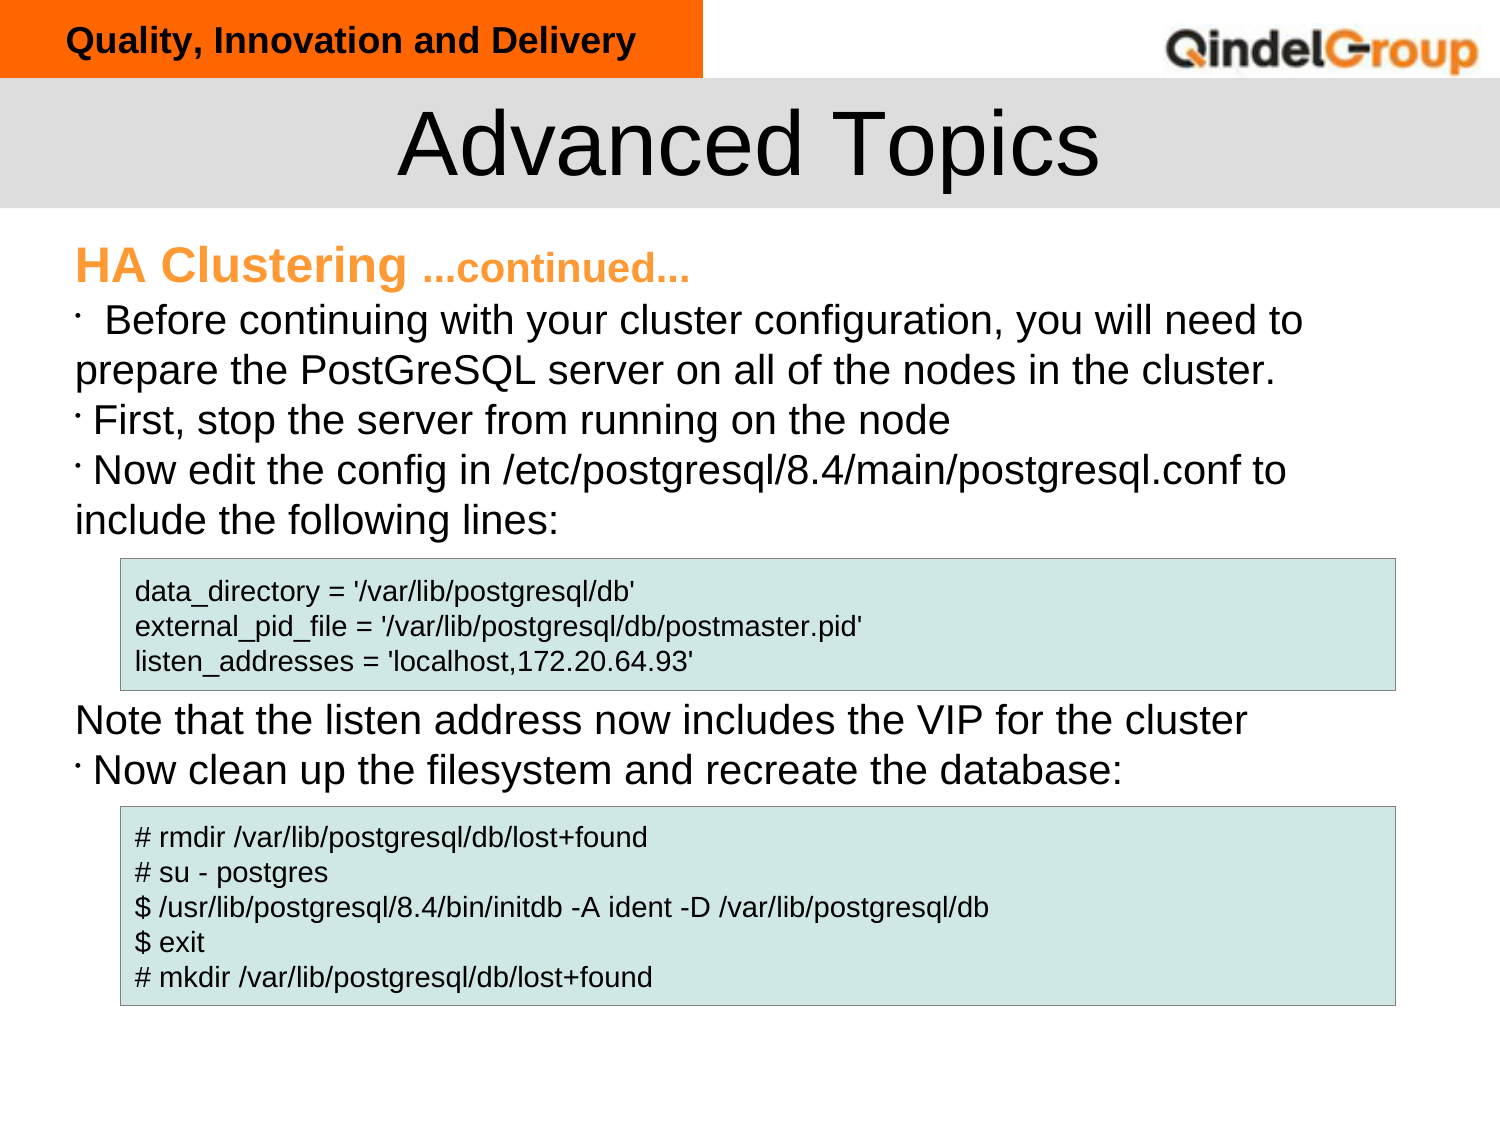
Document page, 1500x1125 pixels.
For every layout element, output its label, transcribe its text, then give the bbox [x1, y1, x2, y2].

title Advanced Topics [75, 45, 1426, 224]
text_box HA Clustering ...continued... Before continuing with your cluster configuration, you will need to prepare the PostGreSQL server on all of the nodes in the cluster. First, stop the server from running on the node Now edit the config in /etc/postgresql/8.4/main/postgresql.conf to include the following lines: Note that the listen address now includes the VIP for the cluster Now clean up the filesystem and recreate the database: [60, 224, 1426, 1051]
picture [1163, 23, 1481, 78]
text_box data_directory = '/var/lib/postgresql/db' external_pid_file = '/var/lib/postgresql/db/postmaster.pid' listen_addresses = 'localhost,172.20.64.93' [120, 558, 1396, 691]
text_box # rmdir /var/lib/postgresql/db/lost+found # su - postgres $ /usr/lib/postgresql/8.4/bin/initdb -A ident -D /var/lib/postgresql/db $ exit # mkdir /var/lib/postgresql/db/lost+found [120, 806, 1396, 1006]
